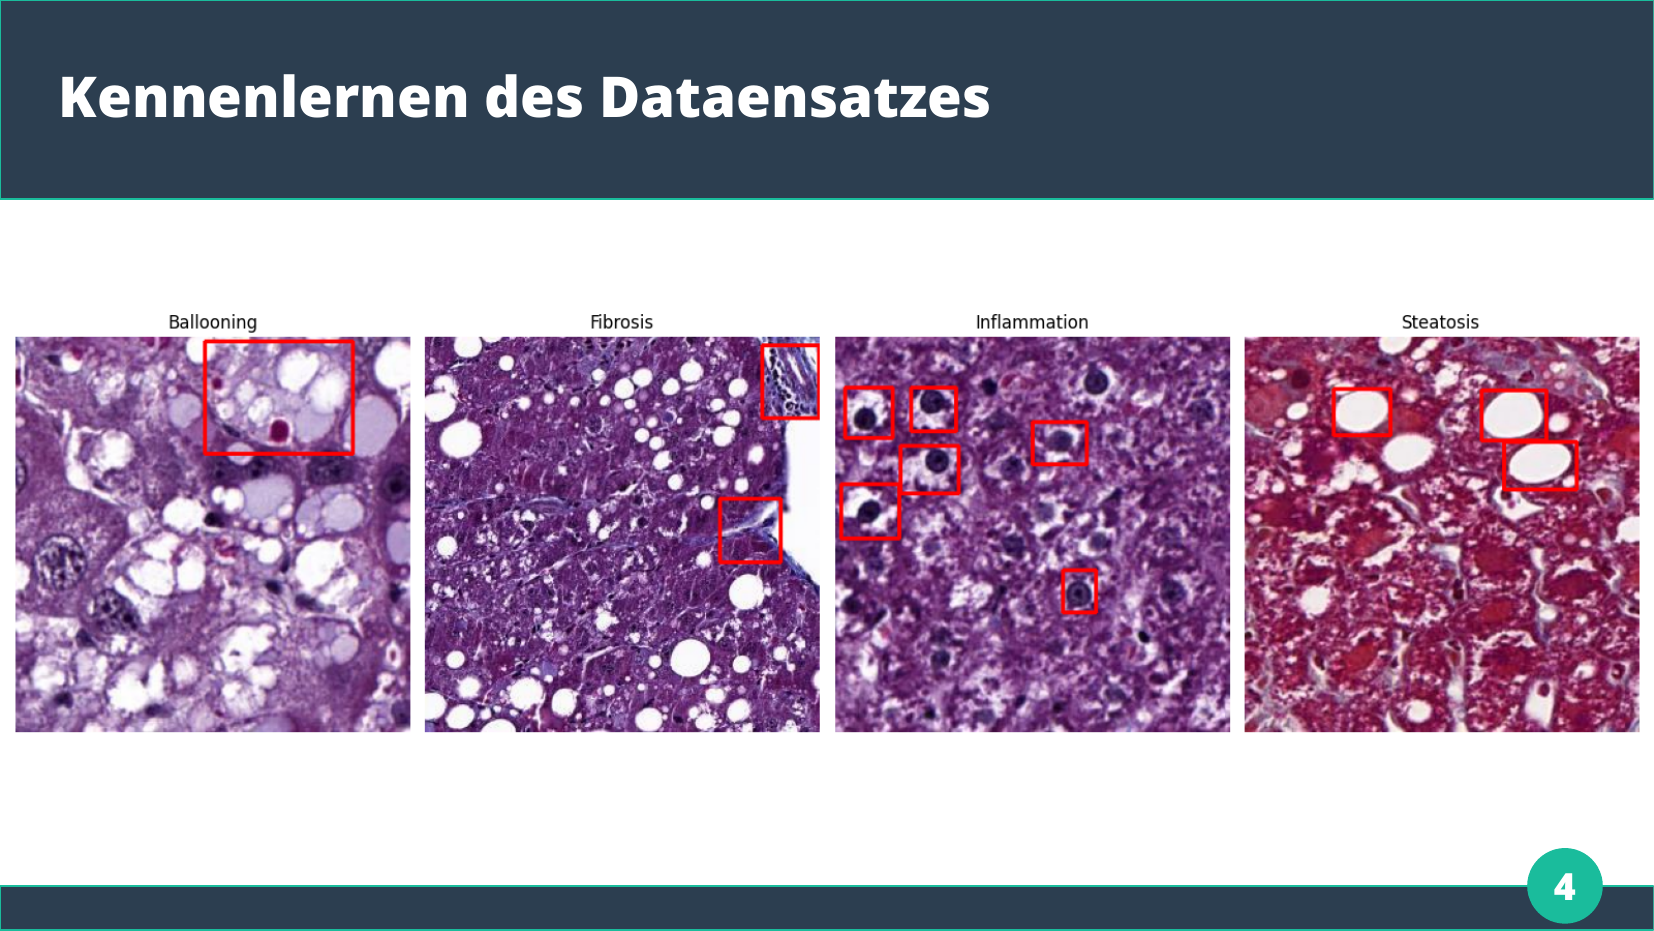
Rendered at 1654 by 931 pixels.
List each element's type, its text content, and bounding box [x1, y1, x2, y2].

title Kennenlernen des Dataensatzes [59, 37, 1595, 156]
picture [0, 224, 1654, 846]
